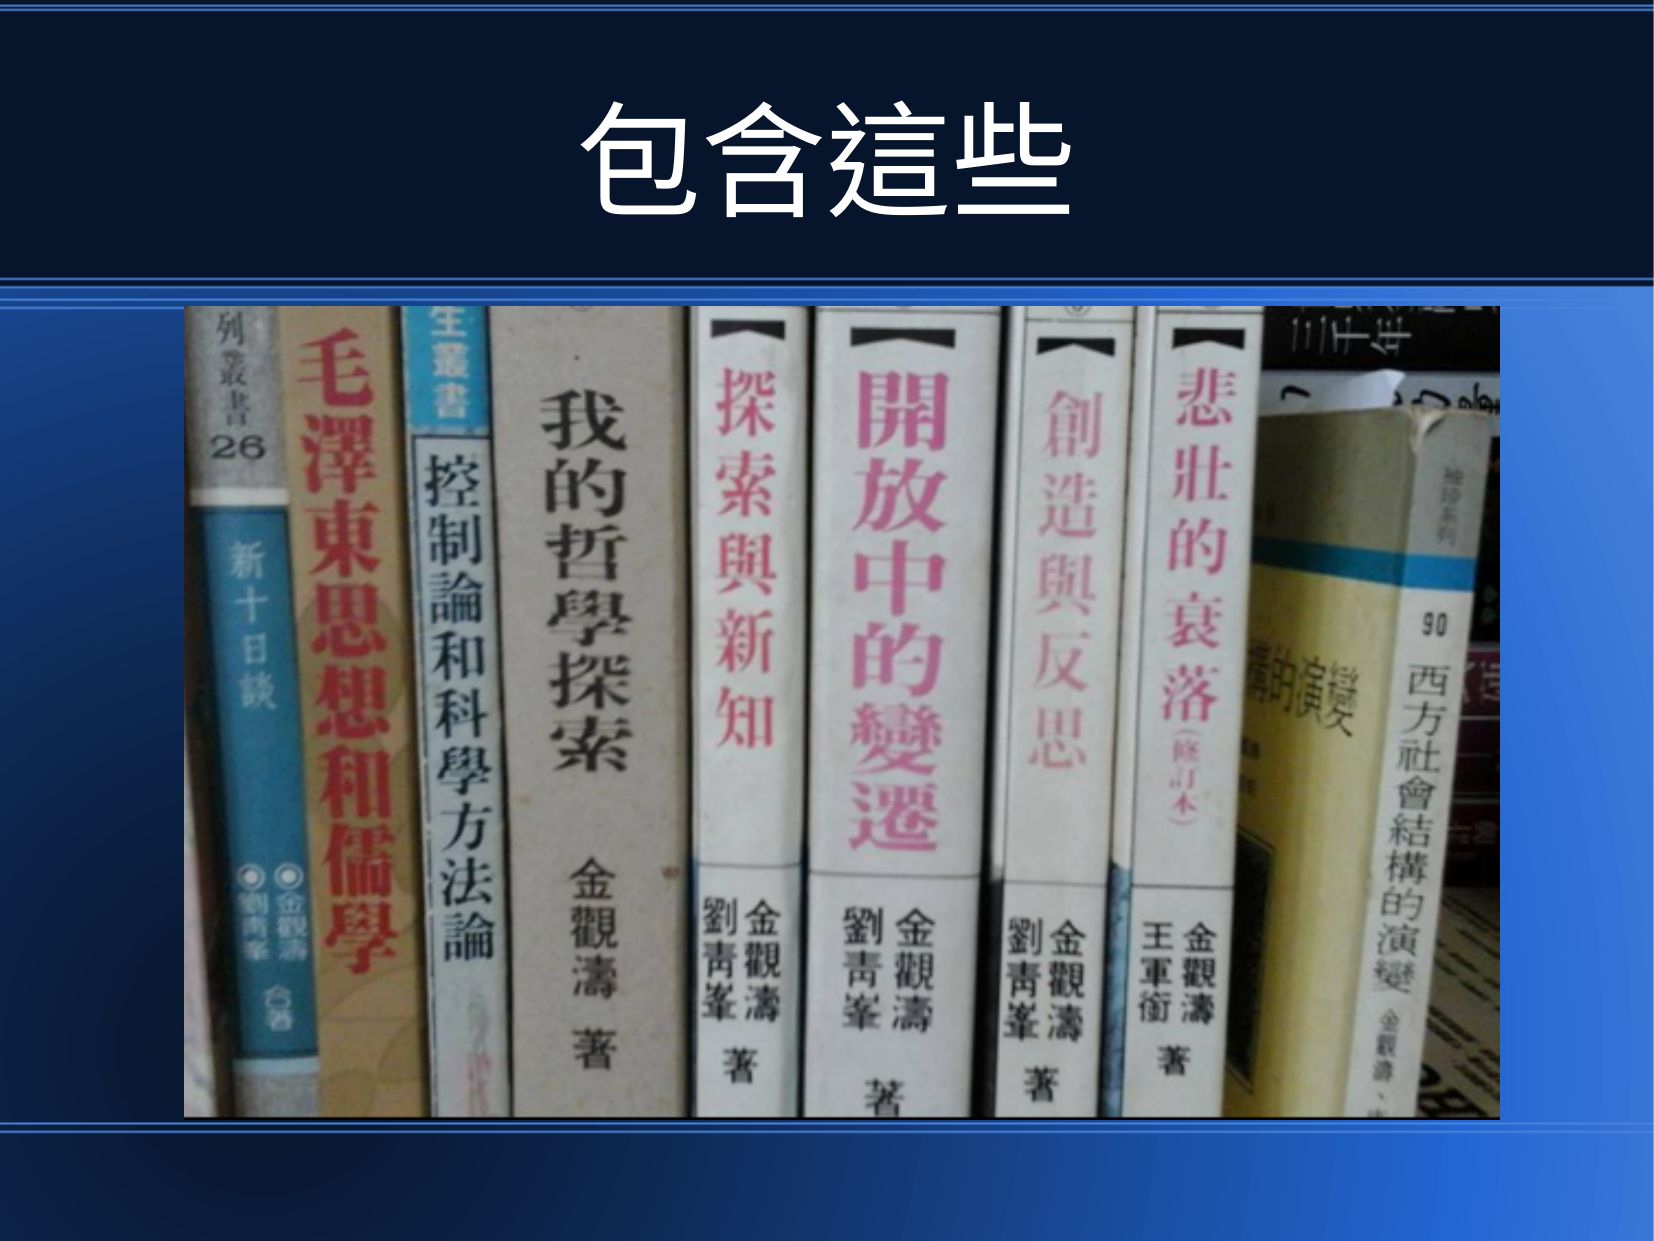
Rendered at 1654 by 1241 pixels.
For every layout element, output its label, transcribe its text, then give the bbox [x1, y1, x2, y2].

title 包含這些 [82, 49, 1571, 257]
picture [0, 0, 1654, 1241]
